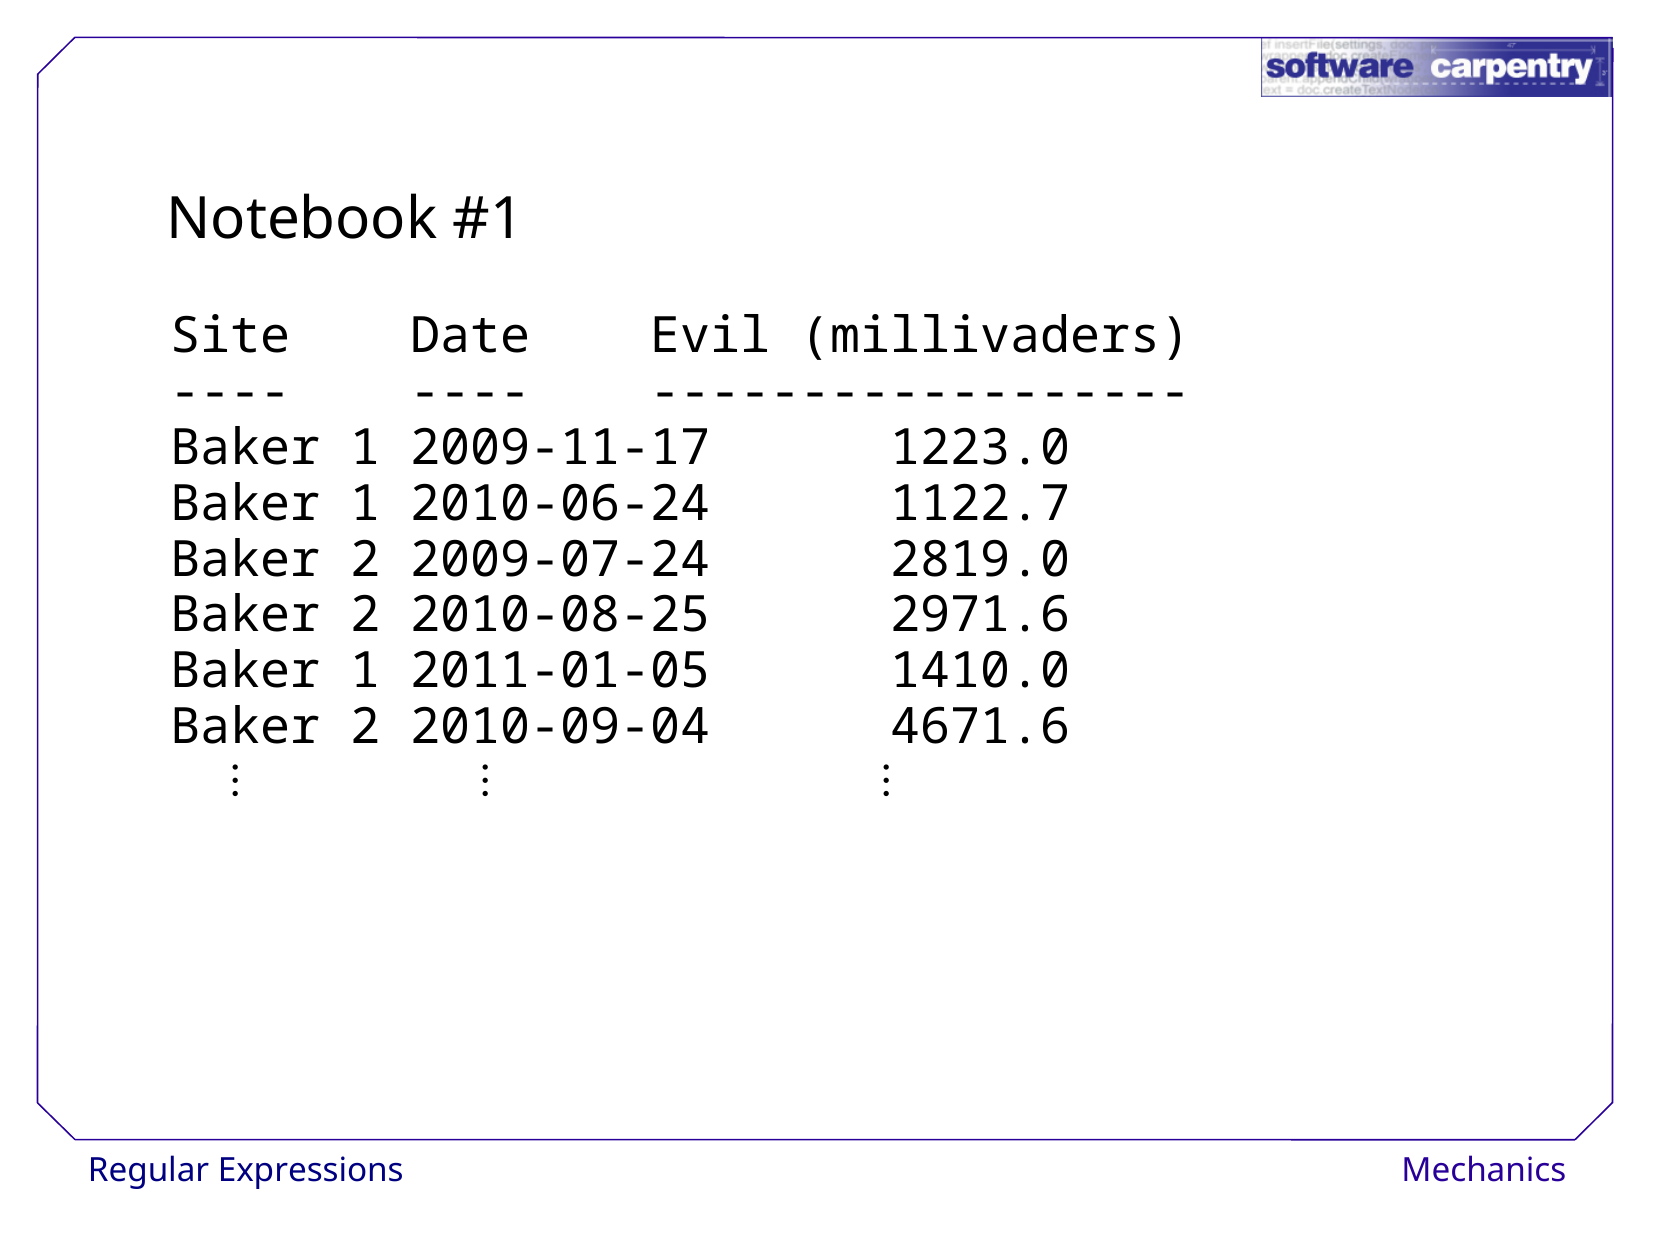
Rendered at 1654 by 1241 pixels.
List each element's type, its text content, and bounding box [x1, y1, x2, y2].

text_box Site Date Evil (millivaders) ---- ---- ------------------ Baker 1 2009-11-17 1223.0 Baker 1 2010-06-24 1122.7 Baker 2 2009-07-24 2819.0 Baker 2 2010-08-25 2971.6 Baker 1 2011-01-05 1410.0 Baker 2 2010-09-04 4671.6 ⋮ ⋮ ⋮ [155, 300, 1535, 818]
picture [1261, 39, 1613, 97]
text_box Notebook #1 [151, 138, 1530, 259]
